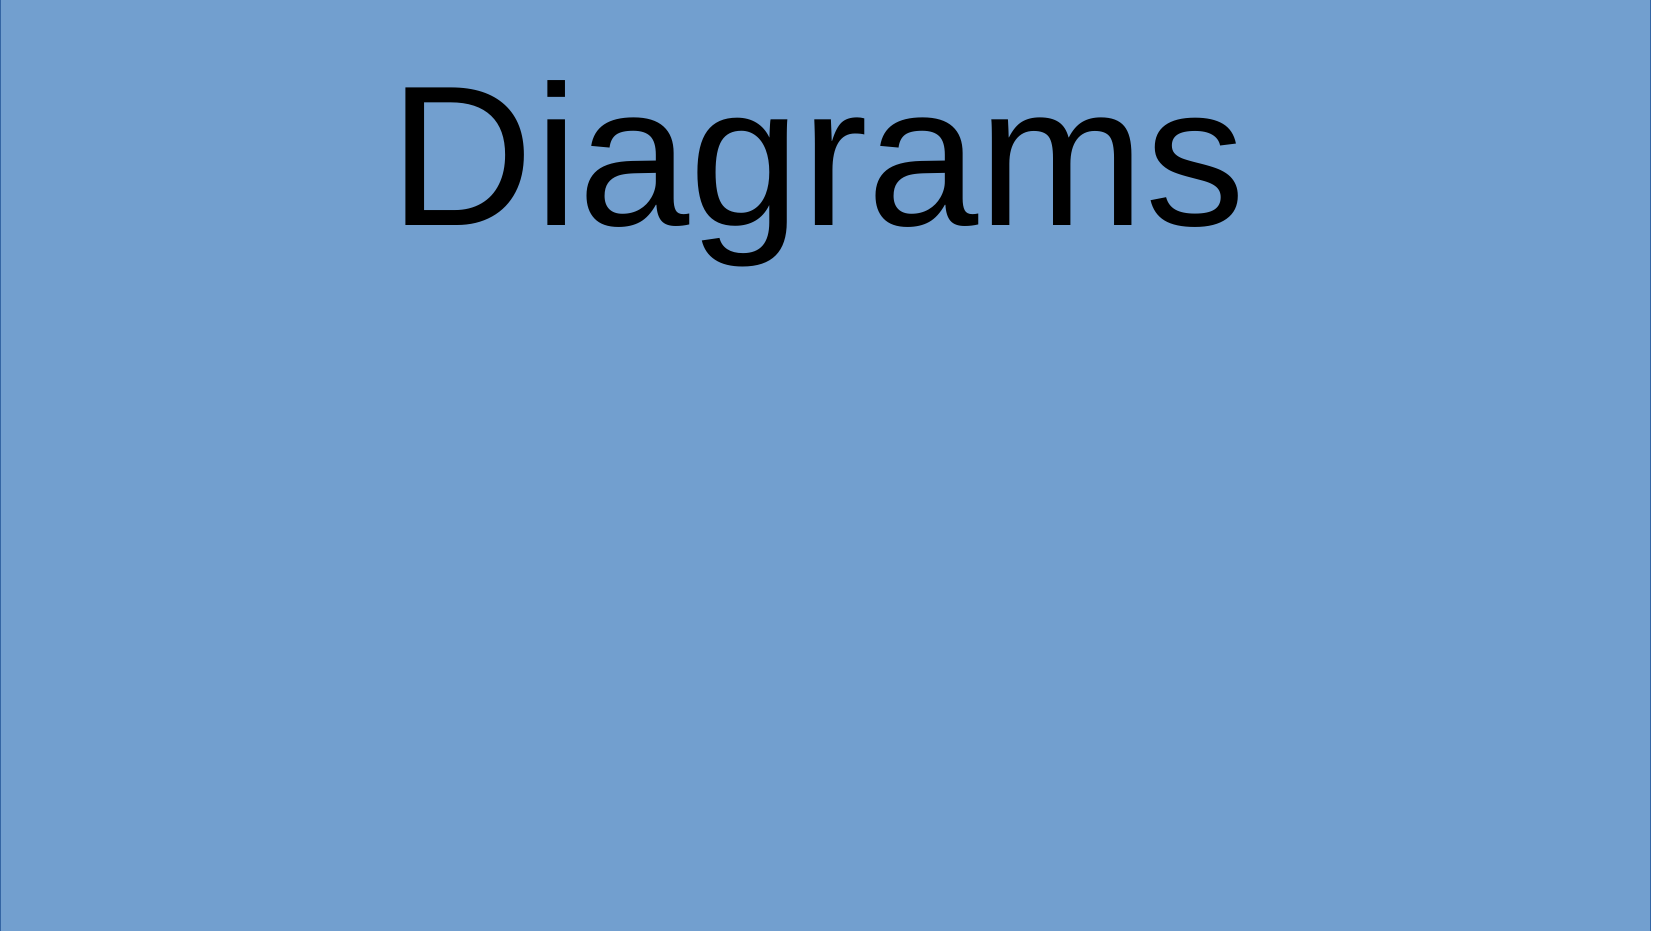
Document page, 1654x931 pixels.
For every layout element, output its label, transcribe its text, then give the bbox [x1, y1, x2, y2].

text_box Diagrams [375, 37, 1463, 301]
text_box [0, 0, 1651, 931]
